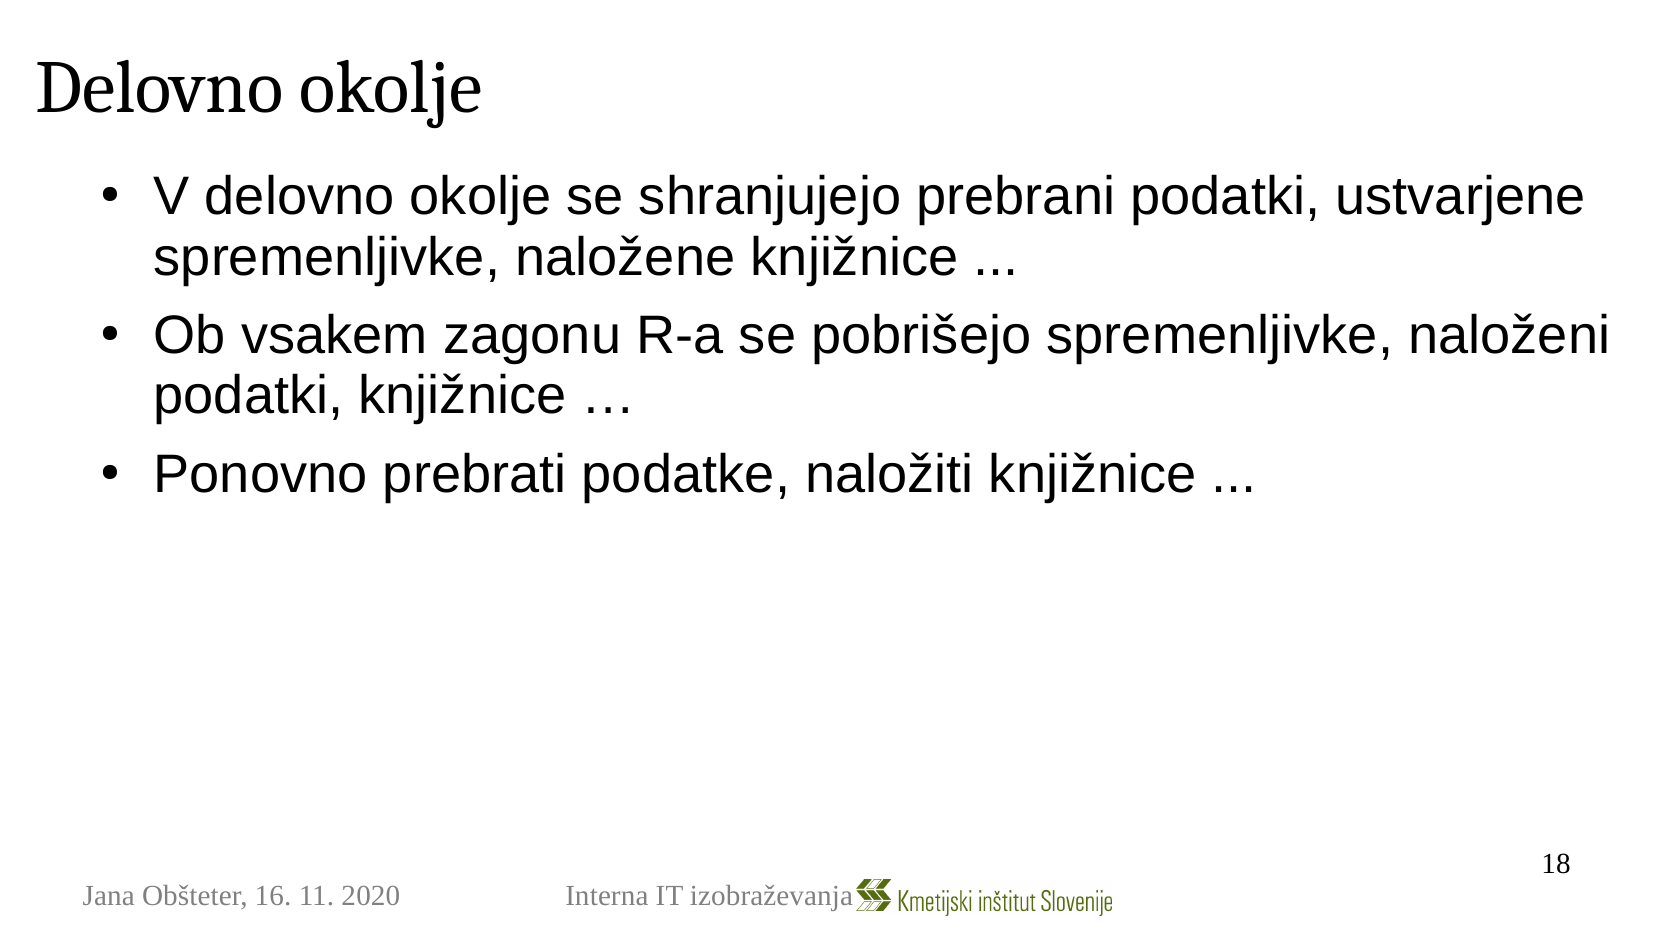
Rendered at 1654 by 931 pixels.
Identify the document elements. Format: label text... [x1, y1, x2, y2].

picture [856, 879, 1112, 916]
list V delovno okolje se shranjujejo prebrani podatki, ustvarjene spremenljivke, naložene knjižnice ... Ob vsakem zagonu R-a se pobrišejo spremenljivke, naloženi podatki, knjižnice … Ponovno prebrati podatke, naložiti knjižnice ... [82, 165, 1642, 827]
title Delovno okolje [35, 21, 1524, 154]
